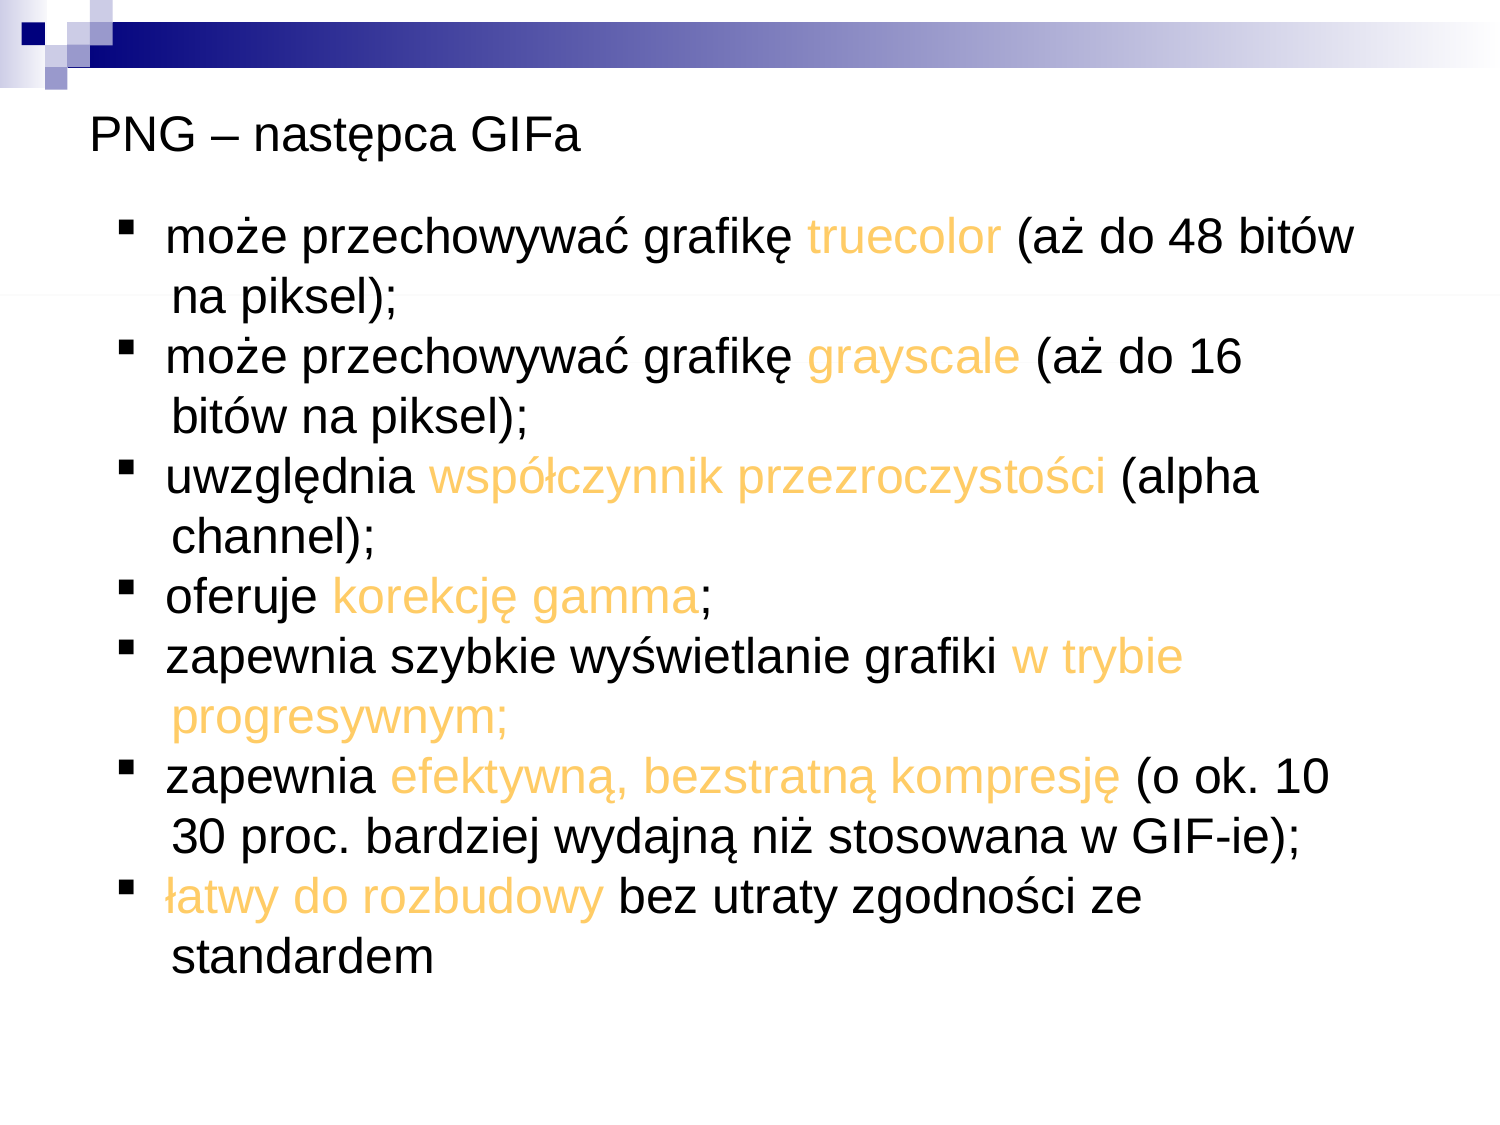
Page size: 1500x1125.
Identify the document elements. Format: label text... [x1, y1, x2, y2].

title PNG – następca GIFa [75, 74, 1426, 188]
text_box może przechowywać grafikę truecolor (aż do 48 bitów na piksel); może przechowywać grafikę grayscale (aż do 16 bitów na piksel); uwzględnia współczynnik przezroczystości (alpha channel); oferuje korekcję gamma; zapewnia szybkie wyświetlanie grafiki w trybie progresywnym; zapewnia efektywną, bezstratną kompresję (o ok. 10 30 proc. bardziej wydajną niż stosowana w GIF-ie); łatwy do rozbudowy bez utraty zgodności ze standardem [100, 196, 1388, 992]
